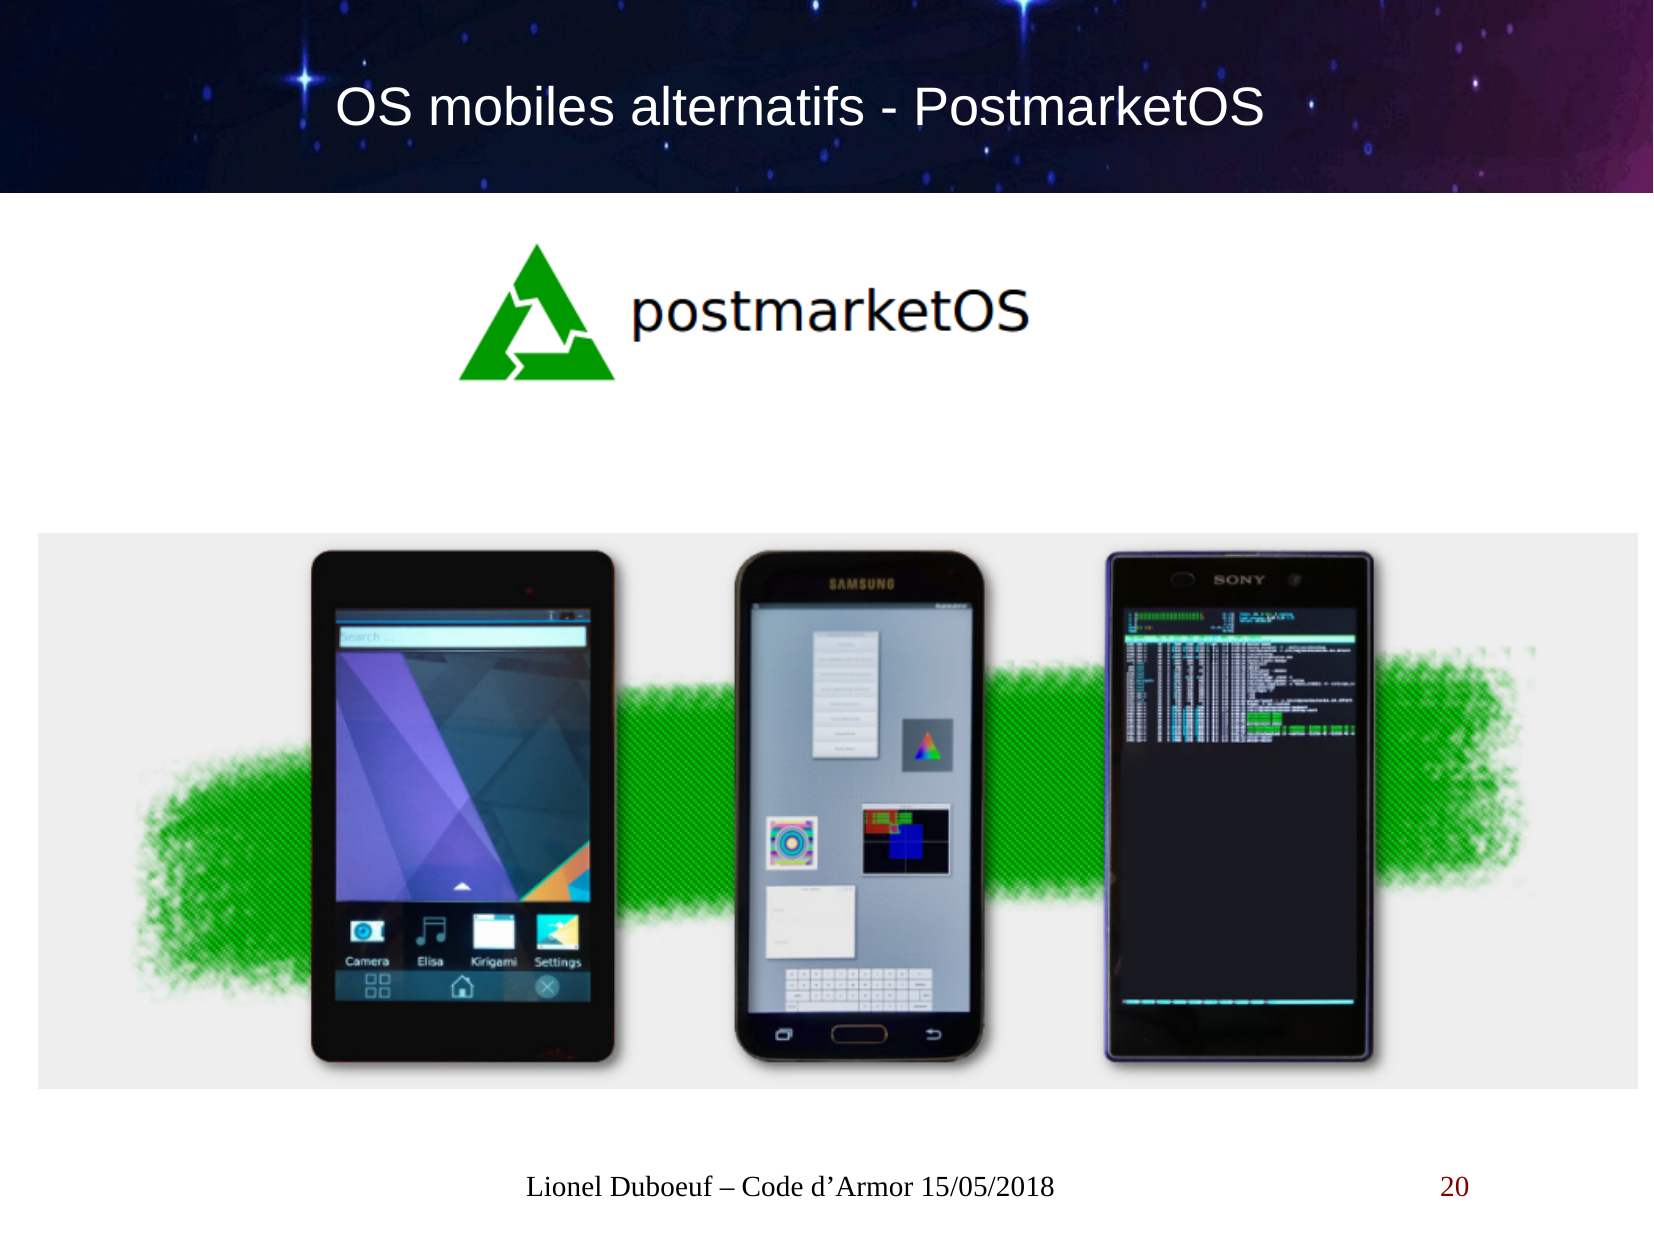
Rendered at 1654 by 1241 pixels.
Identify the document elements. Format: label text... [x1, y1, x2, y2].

picture [38, 533, 1638, 1089]
picture [434, 233, 1235, 391]
picture [0, 0, 1653, 193]
title OS mobiles alternatifs - PostmarketOS [57, 2, 1546, 211]
